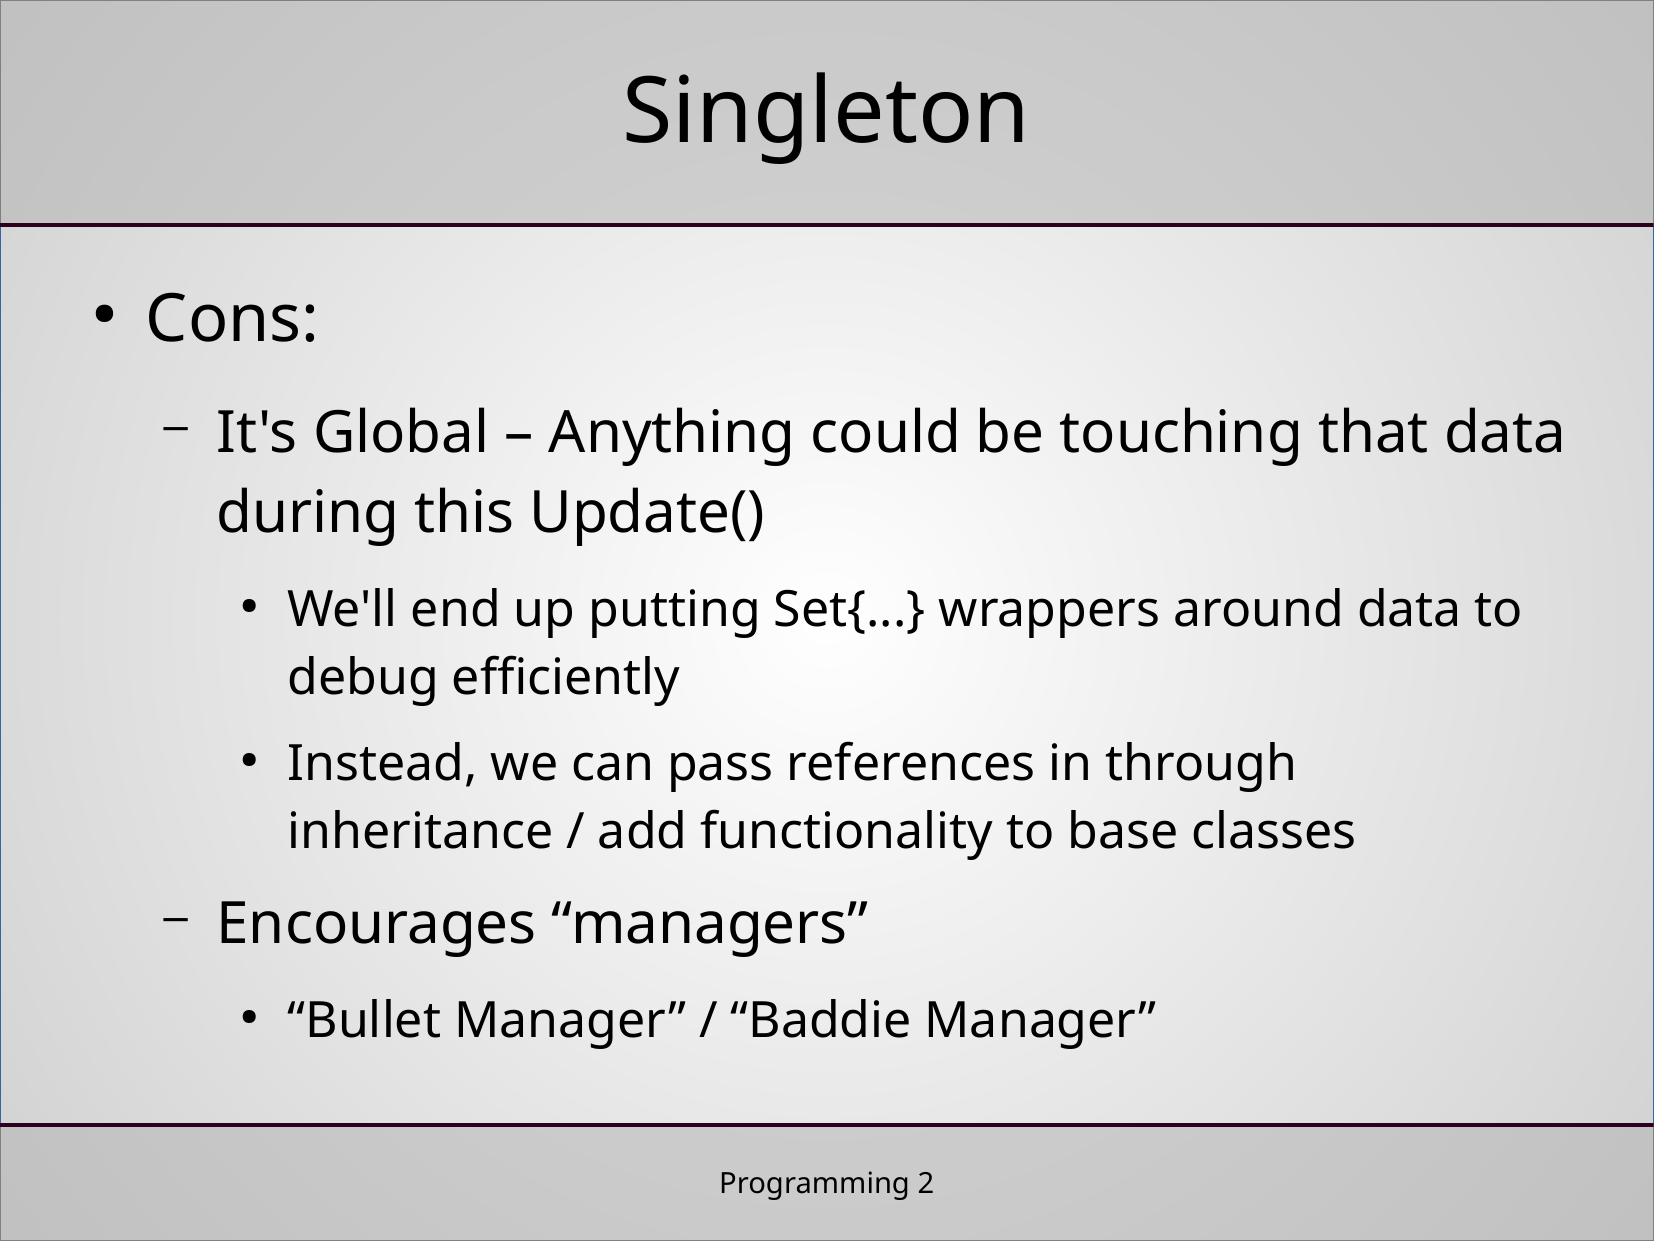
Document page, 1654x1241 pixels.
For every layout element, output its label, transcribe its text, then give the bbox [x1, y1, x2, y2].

title Singleton [82, 34, 1571, 181]
list Cons: It's Global – Anything could be touching that data during this Update() We'll end up putting Set{...} wrappers around data to debug efficiently Instead, we can pass references in through inheritance / add functionality to base classes Encourages “managers” “Bullet Manager” / “Baddie Manager” [75, 270, 1571, 1075]
